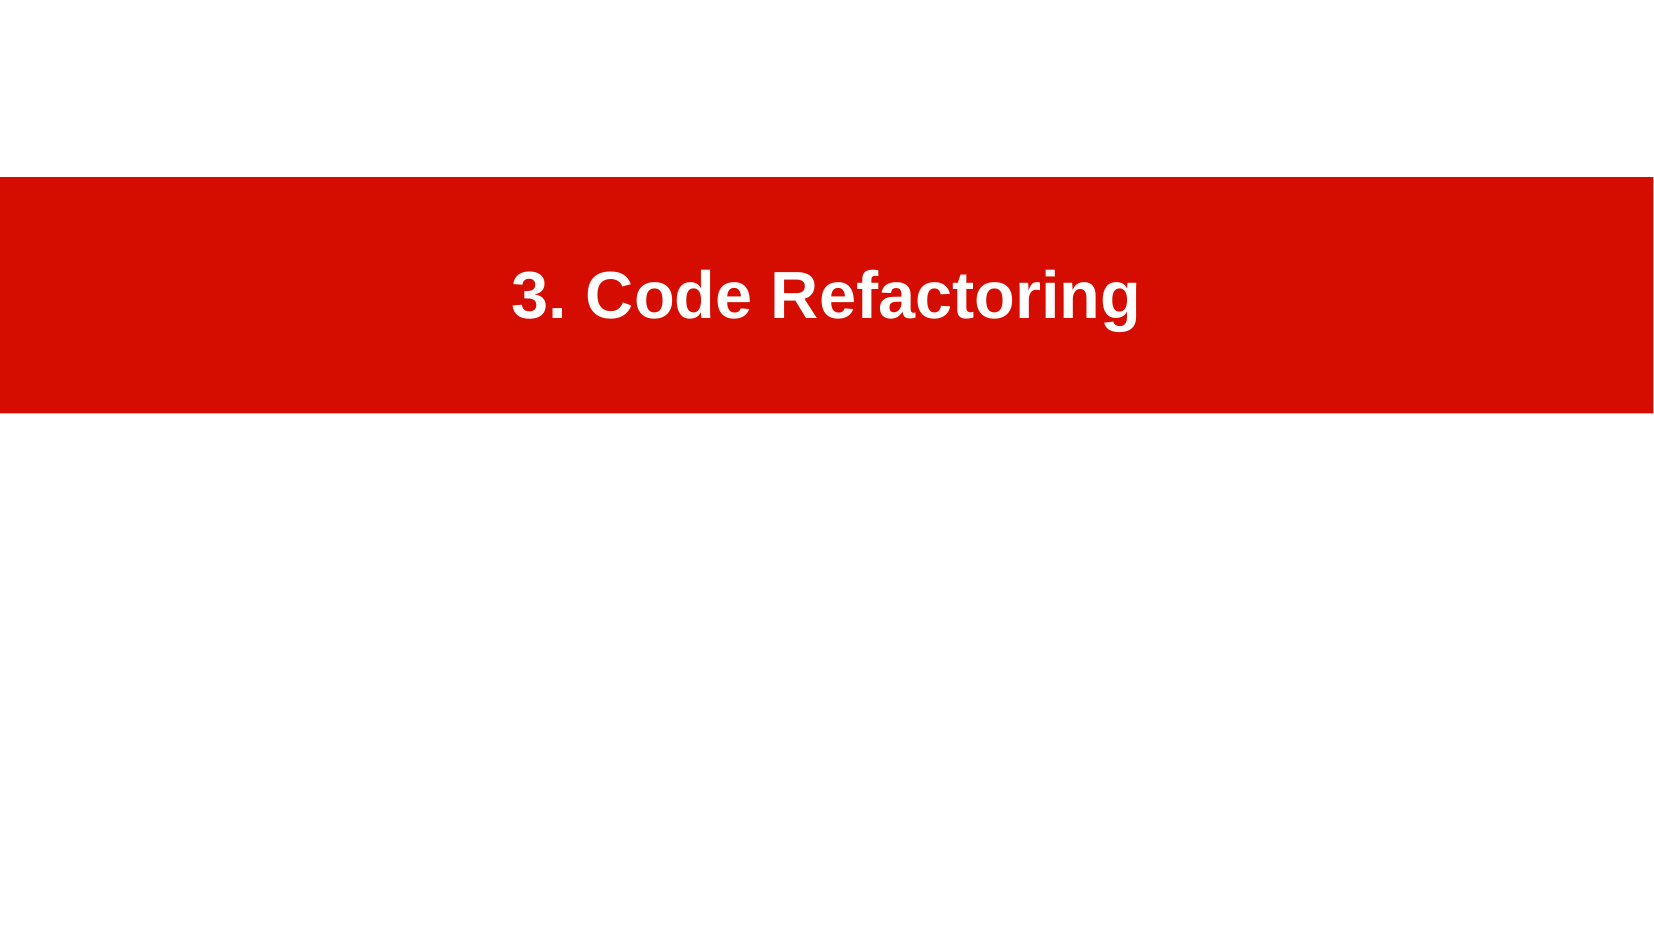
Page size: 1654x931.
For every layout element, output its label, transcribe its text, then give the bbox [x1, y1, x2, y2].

title 3. Code Refactoring [0, 177, 1654, 414]
